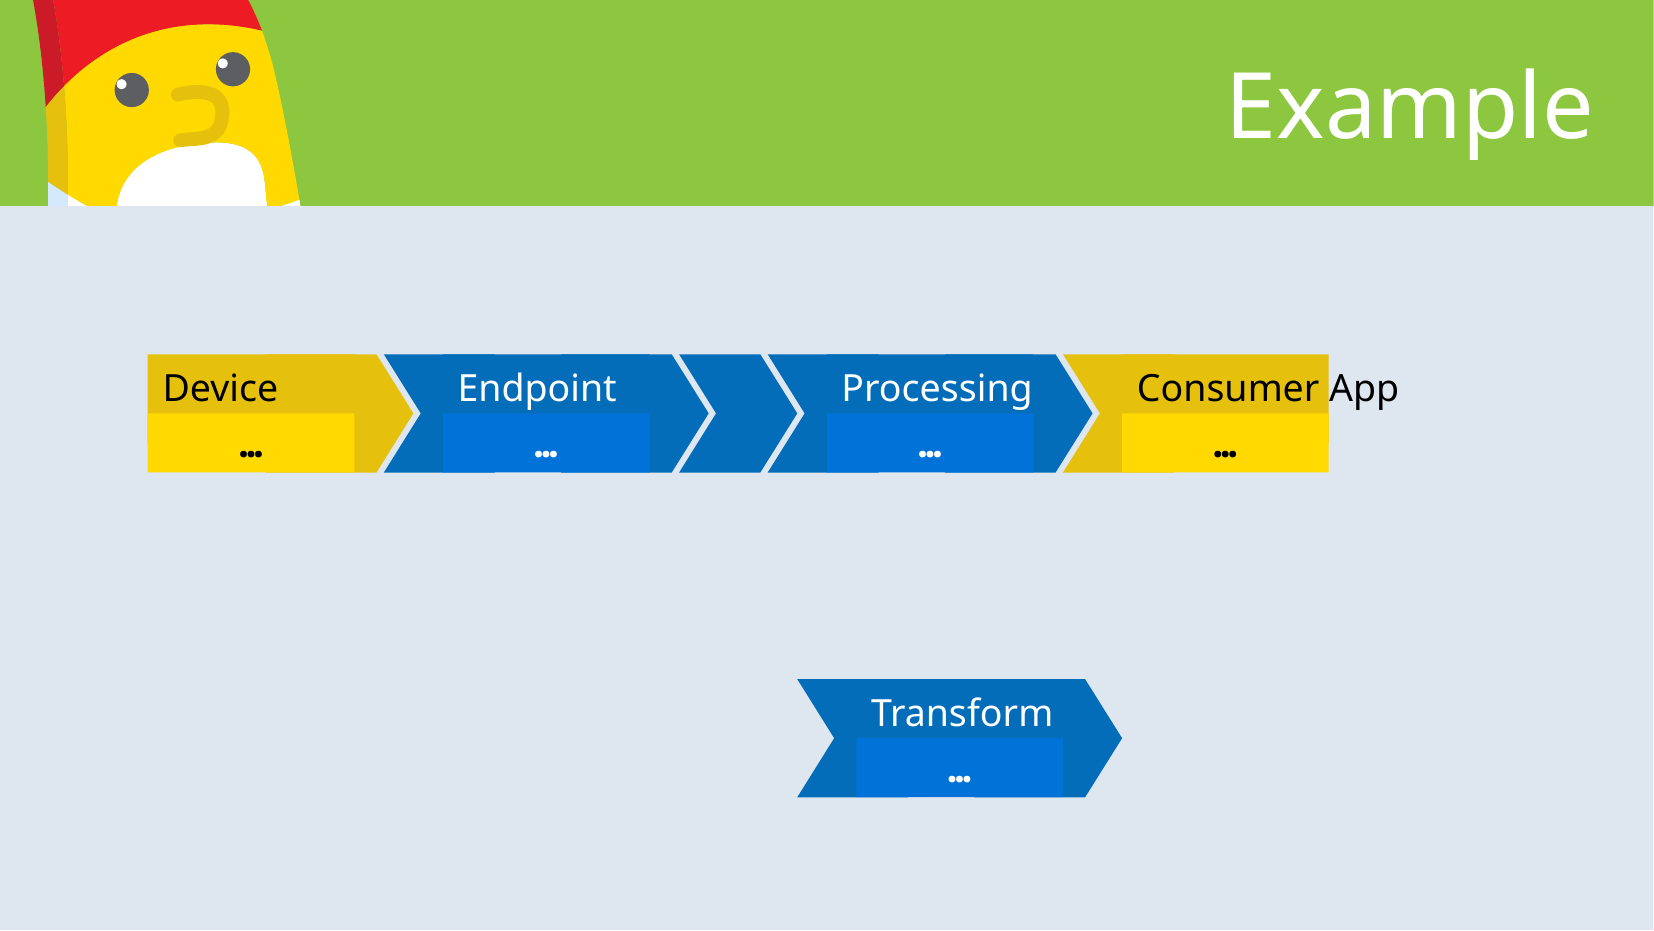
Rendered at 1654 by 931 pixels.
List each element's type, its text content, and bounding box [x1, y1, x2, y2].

title Example [324, 0, 1595, 207]
text_box [1034, 354, 1093, 473]
text_box Endpoint [442, 354, 650, 413]
text_box Processing [826, 354, 1034, 413]
text_box … [856, 738, 1063, 798]
text_box Transform [856, 679, 1063, 738]
text_box … [826, 413, 1034, 473]
text_box [1062, 354, 1122, 473]
text_box [767, 354, 826, 473]
text_box [355, 354, 414, 473]
text_box [797, 679, 856, 798]
text_box … [147, 413, 355, 473]
text_box … [442, 413, 650, 473]
text_box Device [147, 354, 355, 413]
text_box [679, 354, 798, 473]
text_box Consumer App [1122, 354, 1329, 413]
text_box [650, 354, 709, 473]
text_box [1063, 679, 1123, 798]
text_box … [1122, 413, 1329, 473]
text_box [383, 354, 442, 473]
